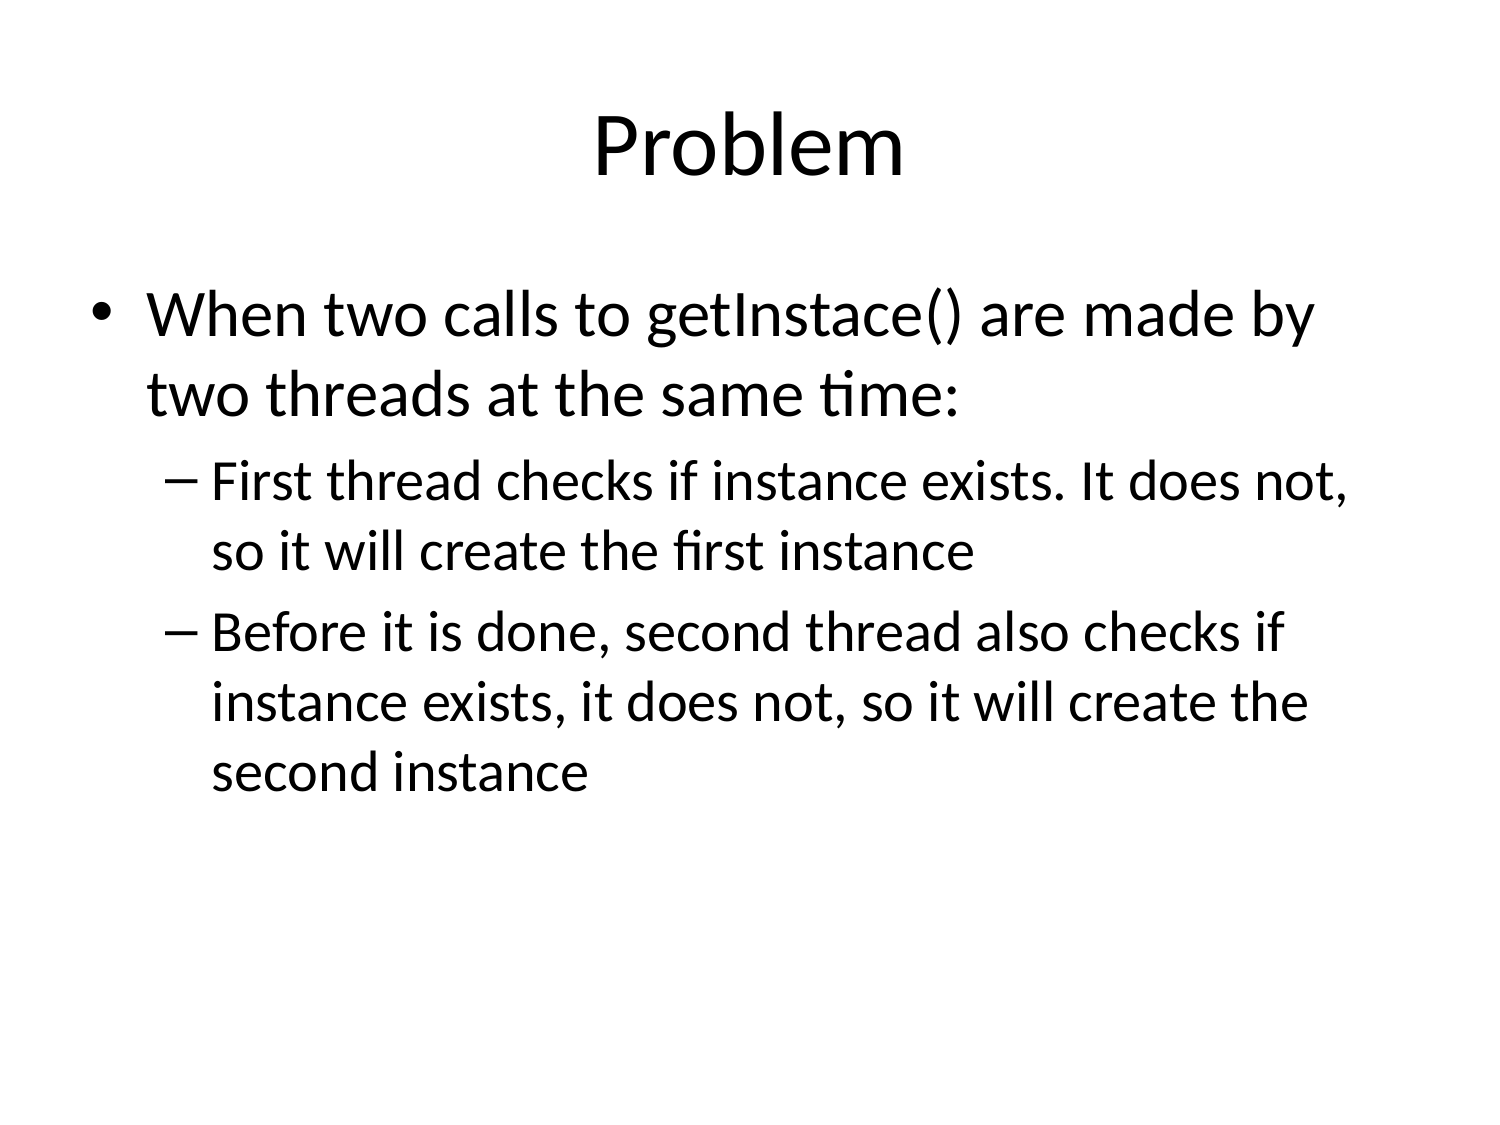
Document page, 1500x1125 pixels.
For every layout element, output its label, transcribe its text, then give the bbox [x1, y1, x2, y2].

list When two calls to getInstace() are made by two threads at the same time: First thread checks if instance exists. It does not, so it will create the first instance Before it is done, second thread also checks if instance exists, it does not, so it will create the second instance [75, 262, 1425, 1005]
title Problem [75, 45, 1425, 233]
